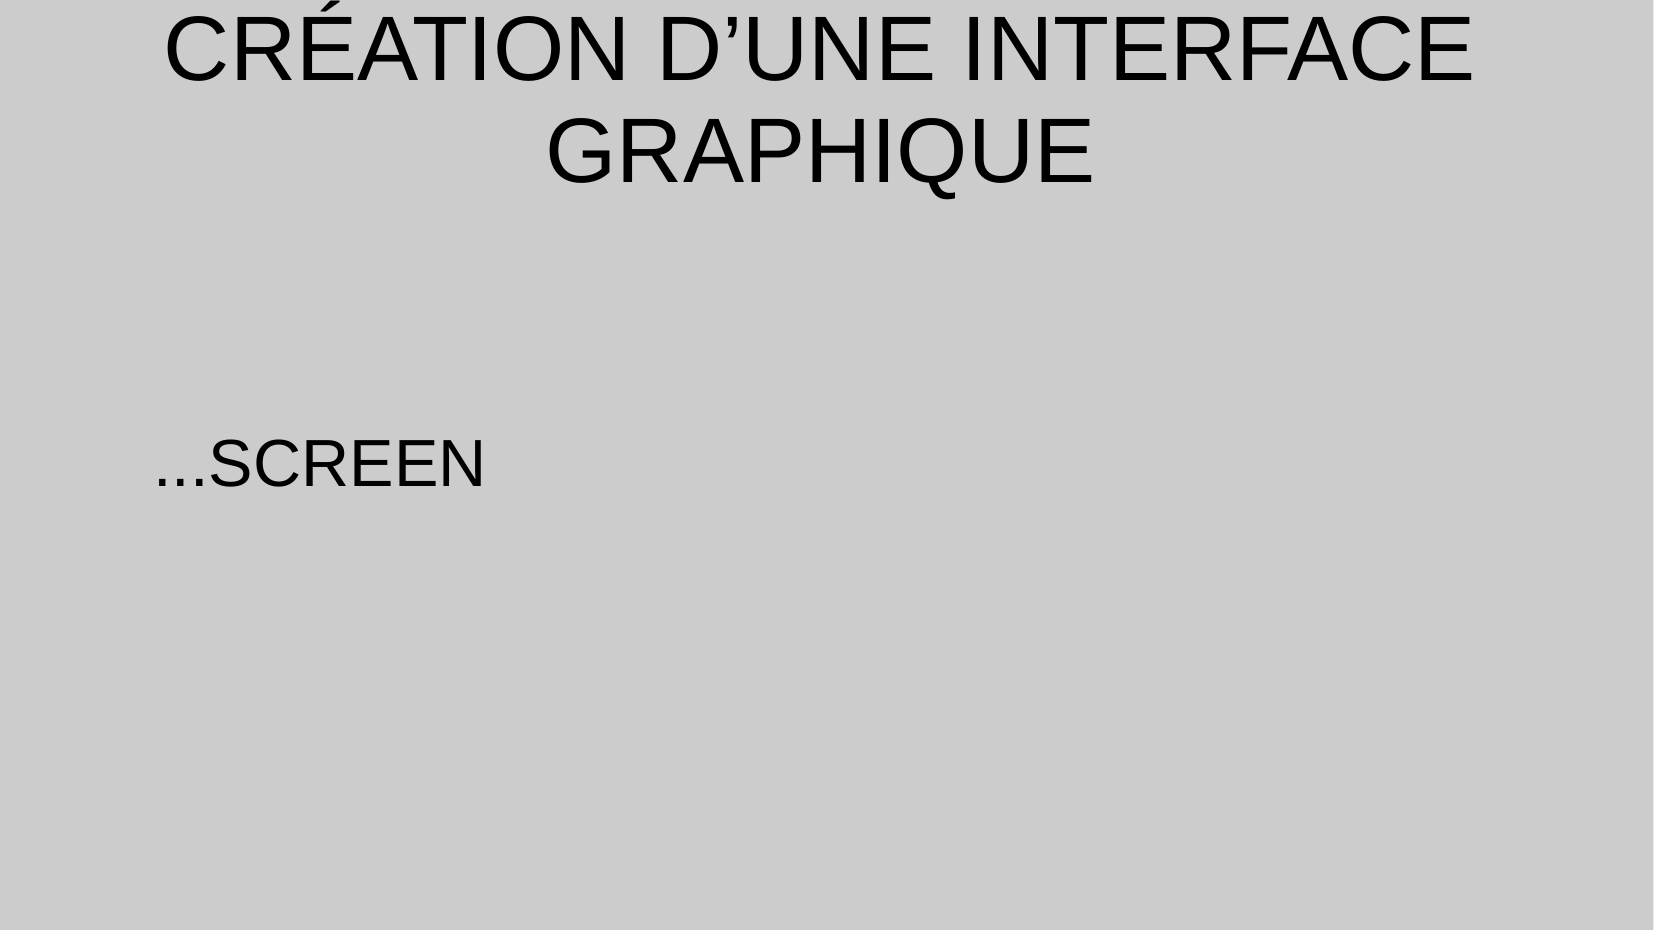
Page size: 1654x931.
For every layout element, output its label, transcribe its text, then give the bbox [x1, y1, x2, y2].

title CRÉATION D’UNE INTERFACE GRAPHIQUE [76, 0, 1565, 203]
list ...SCREEN [82, 217, 1571, 758]
